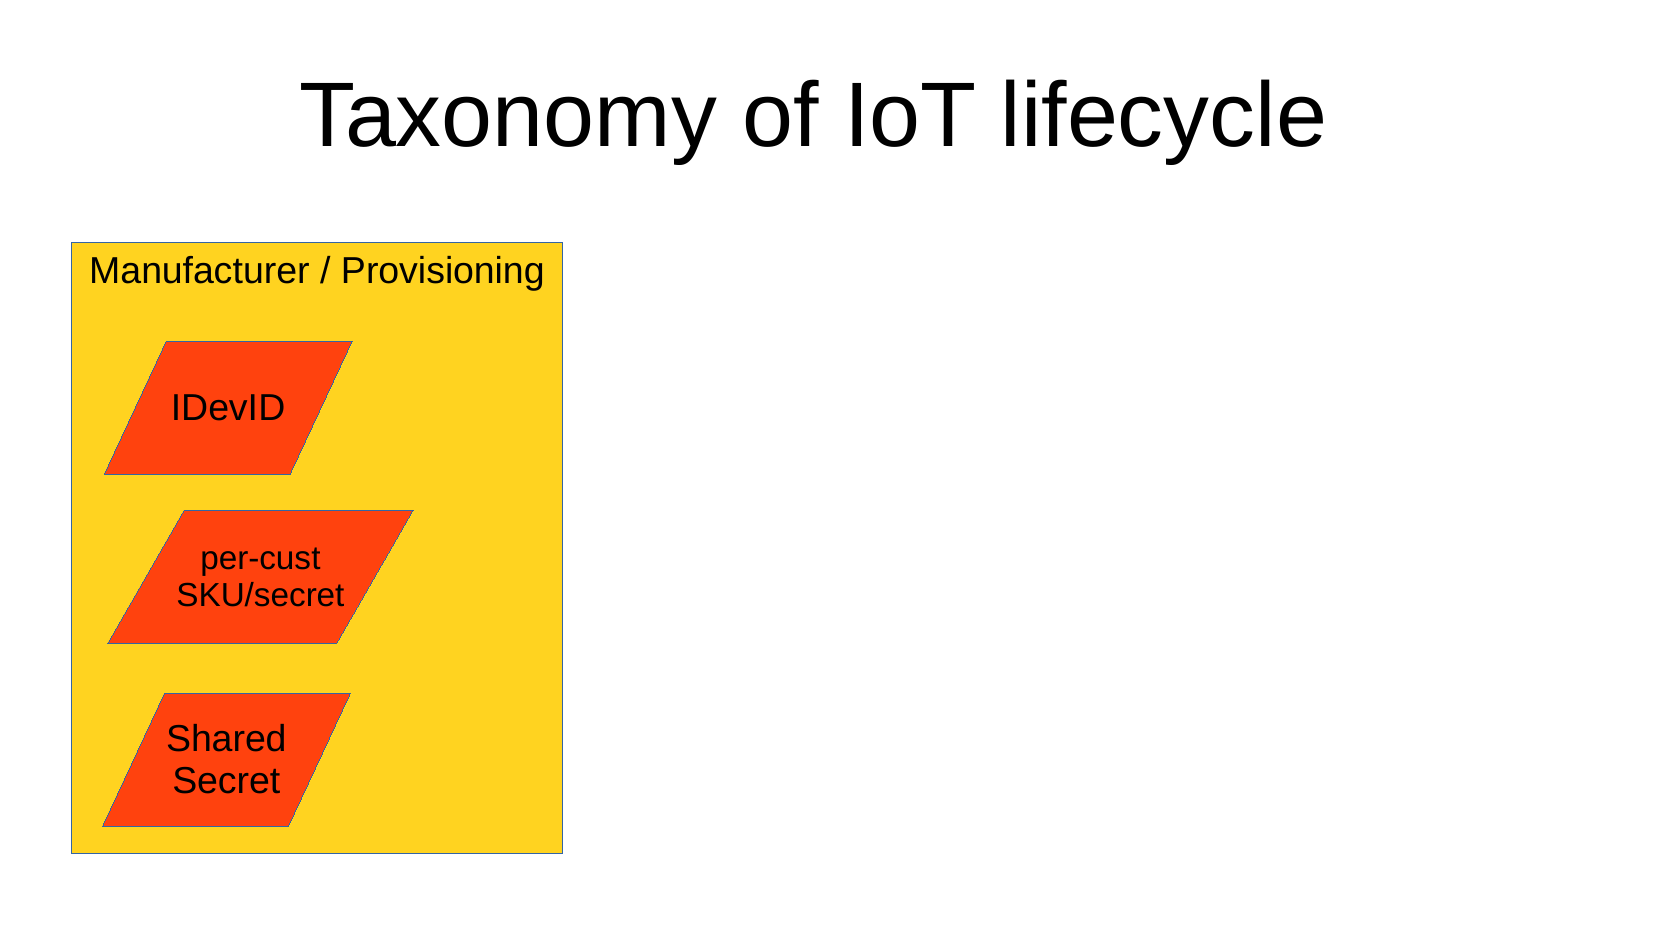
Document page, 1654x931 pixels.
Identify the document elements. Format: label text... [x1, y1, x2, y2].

text_box IDevID [104, 341, 353, 475]
title Taxonomy of IoT lifecycle [82, 37, 1571, 193]
text_box per-cust SKU/secret [107, 510, 414, 644]
text_box Shared Secret [102, 693, 351, 827]
text_box Manufacturer / Provisioning [71, 242, 563, 854]
